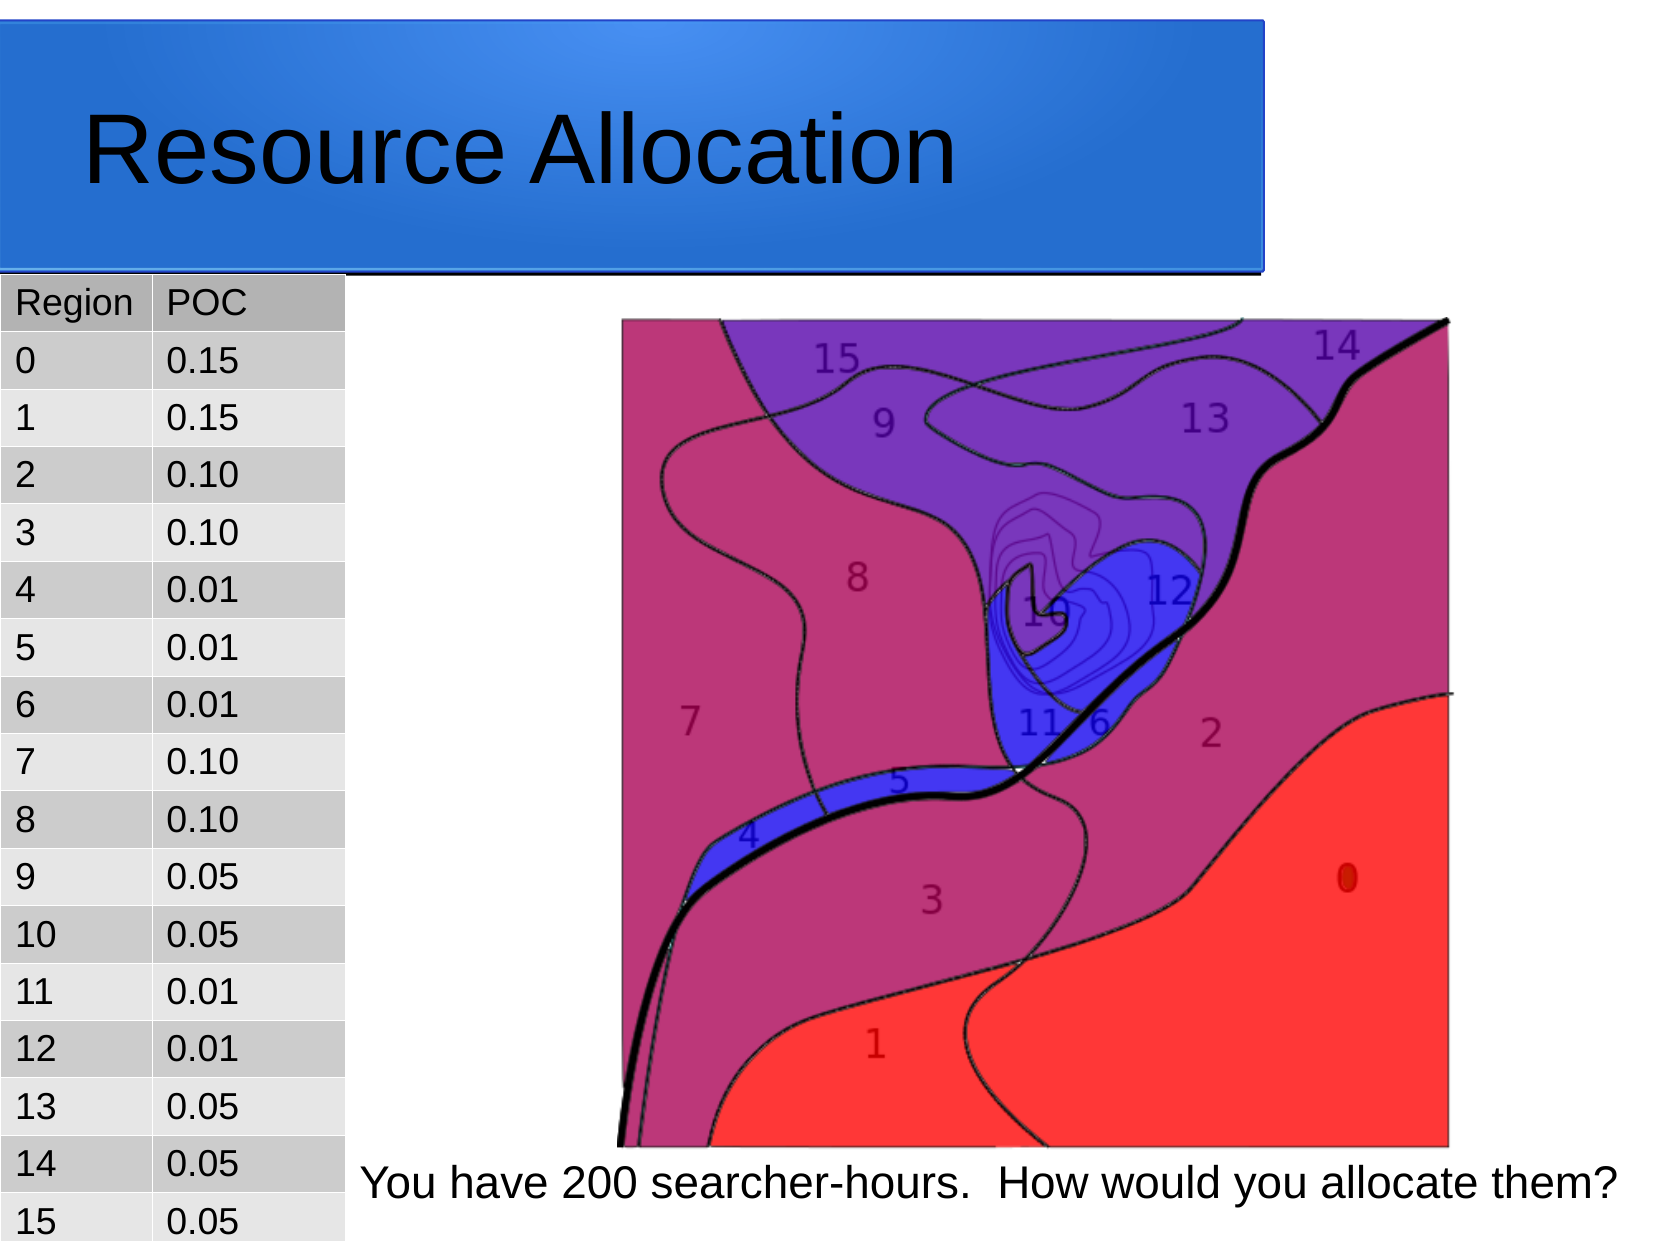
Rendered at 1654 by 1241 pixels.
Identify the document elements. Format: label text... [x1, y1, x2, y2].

table_cell 7 [1, 734, 152, 790]
table_cell 0.01 [153, 562, 345, 618]
picture [617, 317, 1456, 1150]
table_cell 15 [1, 1193, 152, 1241]
table_cell 0.05 [153, 1078, 345, 1135]
table_cell 0.01 [153, 677, 345, 733]
table_cell 0.10 [153, 791, 345, 848]
table_header Region [1, 275, 152, 331]
table_cell 0.01 [153, 619, 345, 676]
title Resource Allocation [82, 47, 1235, 252]
table_cell 1 [1, 390, 152, 446]
table_cell 2 [1, 447, 152, 503]
table_cell 14 [1, 1136, 152, 1192]
table_cell 0.05 [153, 1193, 345, 1241]
table_cell 9 [1, 849, 152, 905]
table_cell 0.10 [153, 447, 345, 503]
table_cell 12 [1, 1021, 152, 1077]
table_cell 0.15 [153, 332, 345, 389]
table_cell 8 [1, 791, 152, 848]
table_cell 0.01 [153, 1021, 345, 1077]
table_cell 0.05 [153, 1136, 345, 1192]
table_cell 13 [1, 1078, 152, 1135]
table_cell 0.15 [153, 390, 345, 446]
text_box You have 200 searcher-hours. How would you allocate them? [344, 1150, 1654, 1222]
table_cell 10 [1, 906, 152, 963]
table_cell 5 [1, 619, 152, 676]
table_cell 4 [1, 562, 152, 618]
table_cell 3 [1, 504, 152, 561]
table_cell 6 [1, 677, 152, 733]
table_cell 11 [1, 964, 152, 1020]
table_cell 0.10 [153, 734, 345, 790]
table_cell 0.10 [153, 504, 345, 561]
table_cell 0.01 [153, 964, 345, 1020]
table_cell 0.05 [153, 906, 345, 963]
table_cell 0.05 [153, 849, 345, 905]
table_cell 0 [1, 332, 152, 389]
table_header POC [153, 275, 345, 331]
